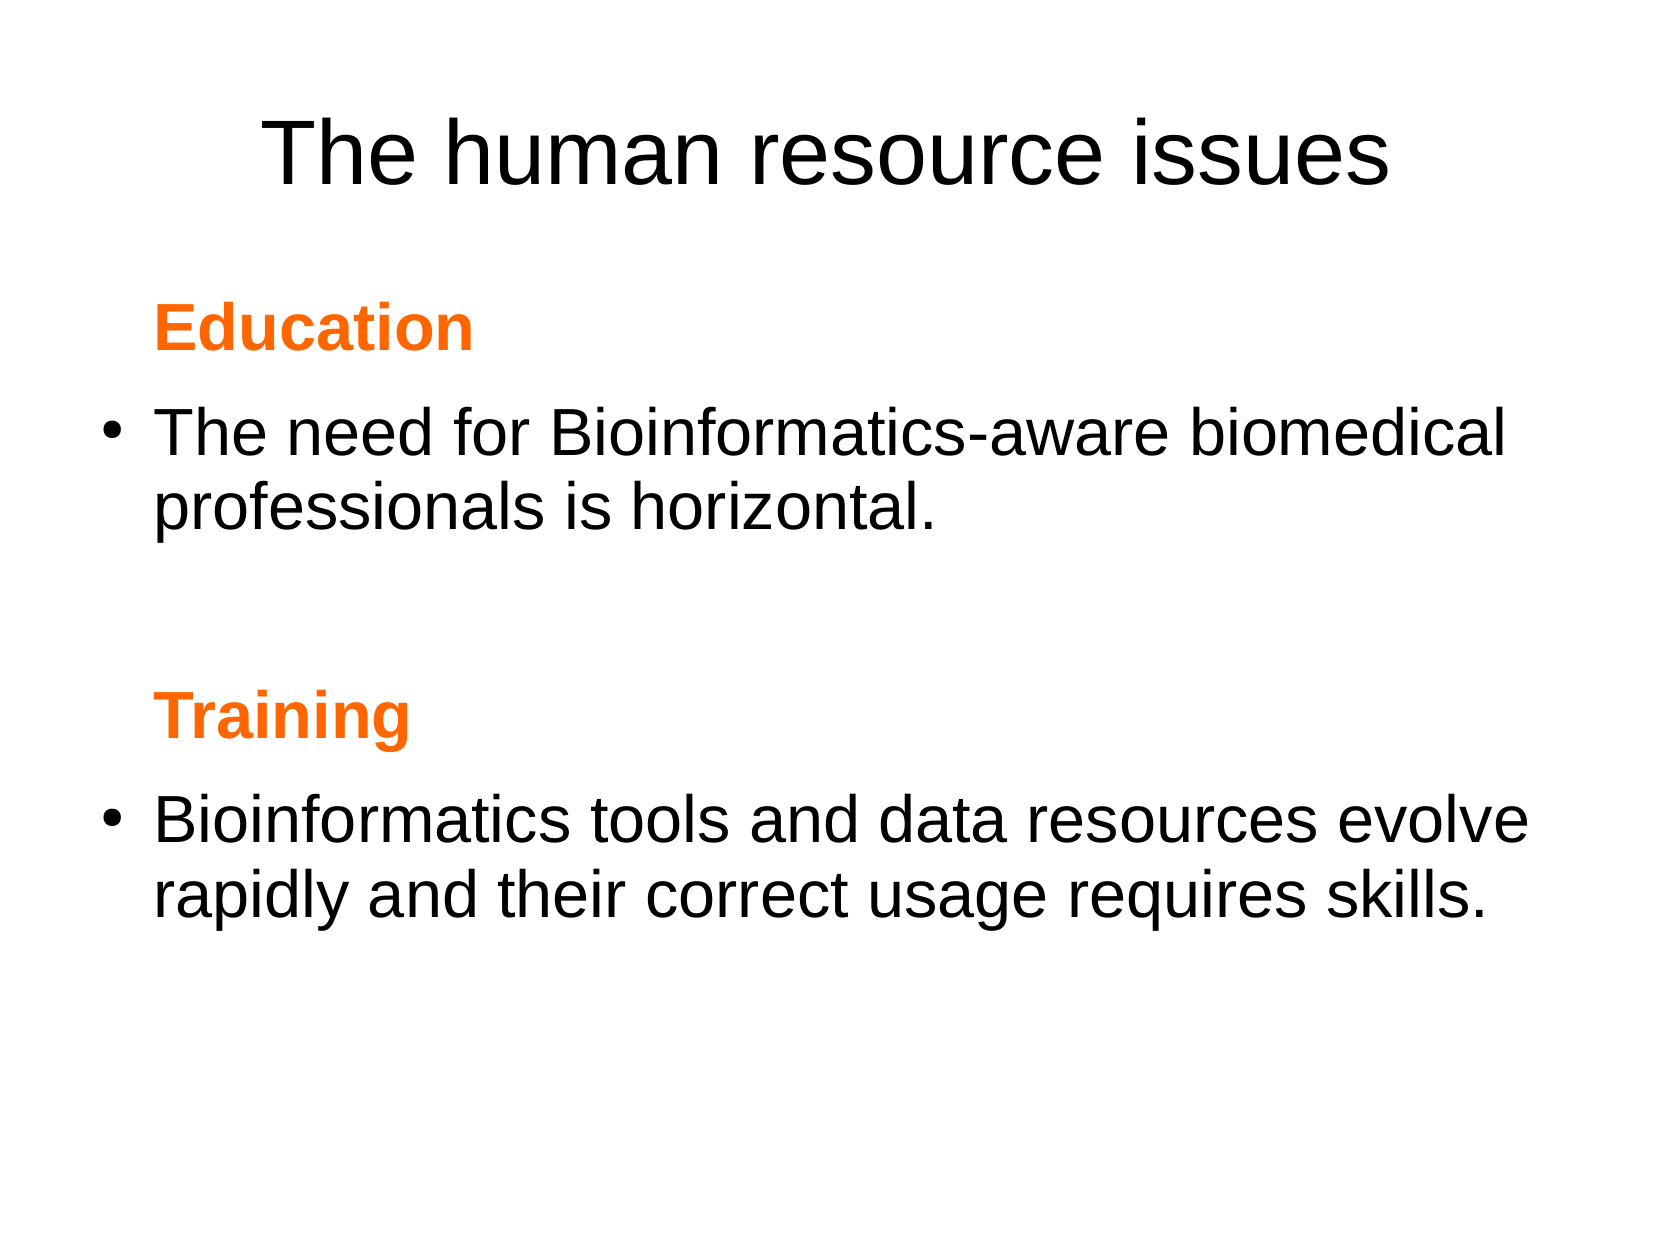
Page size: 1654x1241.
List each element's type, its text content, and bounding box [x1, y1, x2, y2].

title The human resource issues [82, 49, 1571, 257]
list Education The need for Bioinformatics-aware biomedical professionals is horizontal. Training Bioinformatics tools and data resources evolve rapidly and their correct usage requires skills. [82, 290, 1571, 1010]
